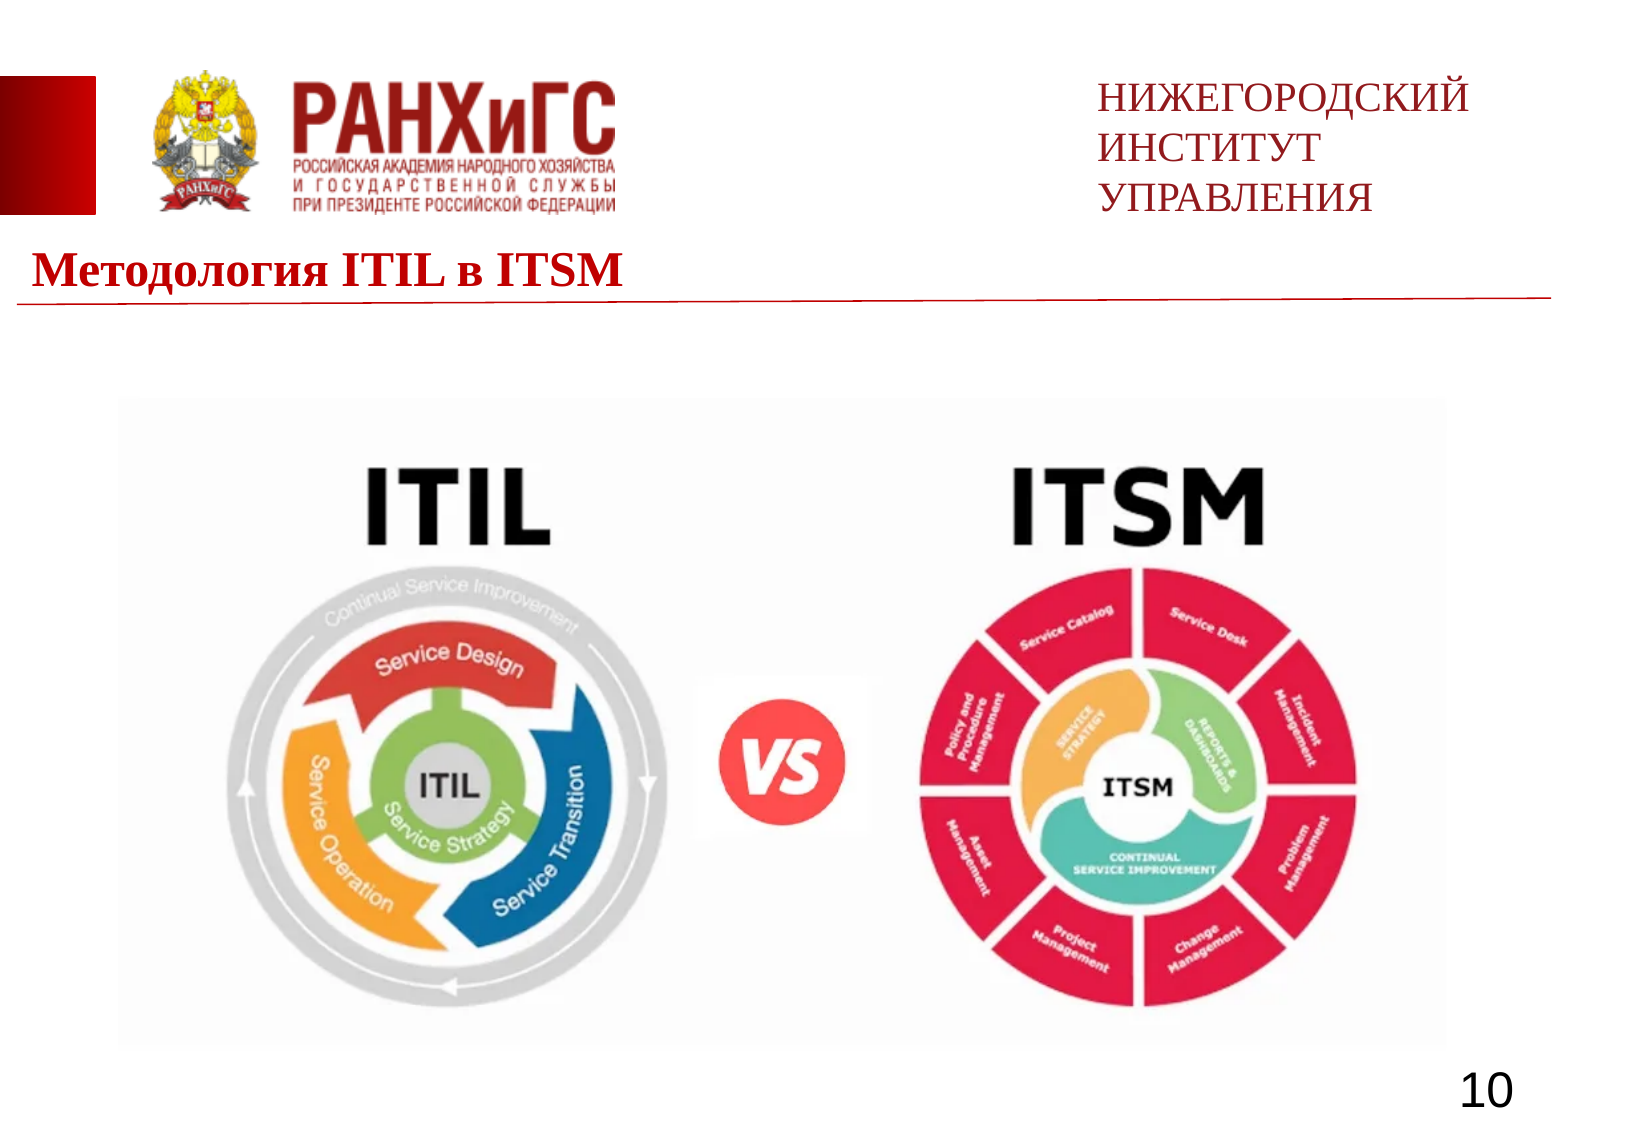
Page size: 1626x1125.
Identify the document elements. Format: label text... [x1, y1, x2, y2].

picture [152, 70, 615, 215]
text_box [0, 76, 96, 215]
text_box НИЖЕГОРОДСКИЙ ИНСТИТУТ УПРАВЛЕНИЯ [1082, 62, 1485, 228]
text_box Методология ITIL в ITSM [16, 228, 639, 305]
text_box <номер> [1456, 1050, 1626, 1125]
picture [118, 324, 1447, 1123]
